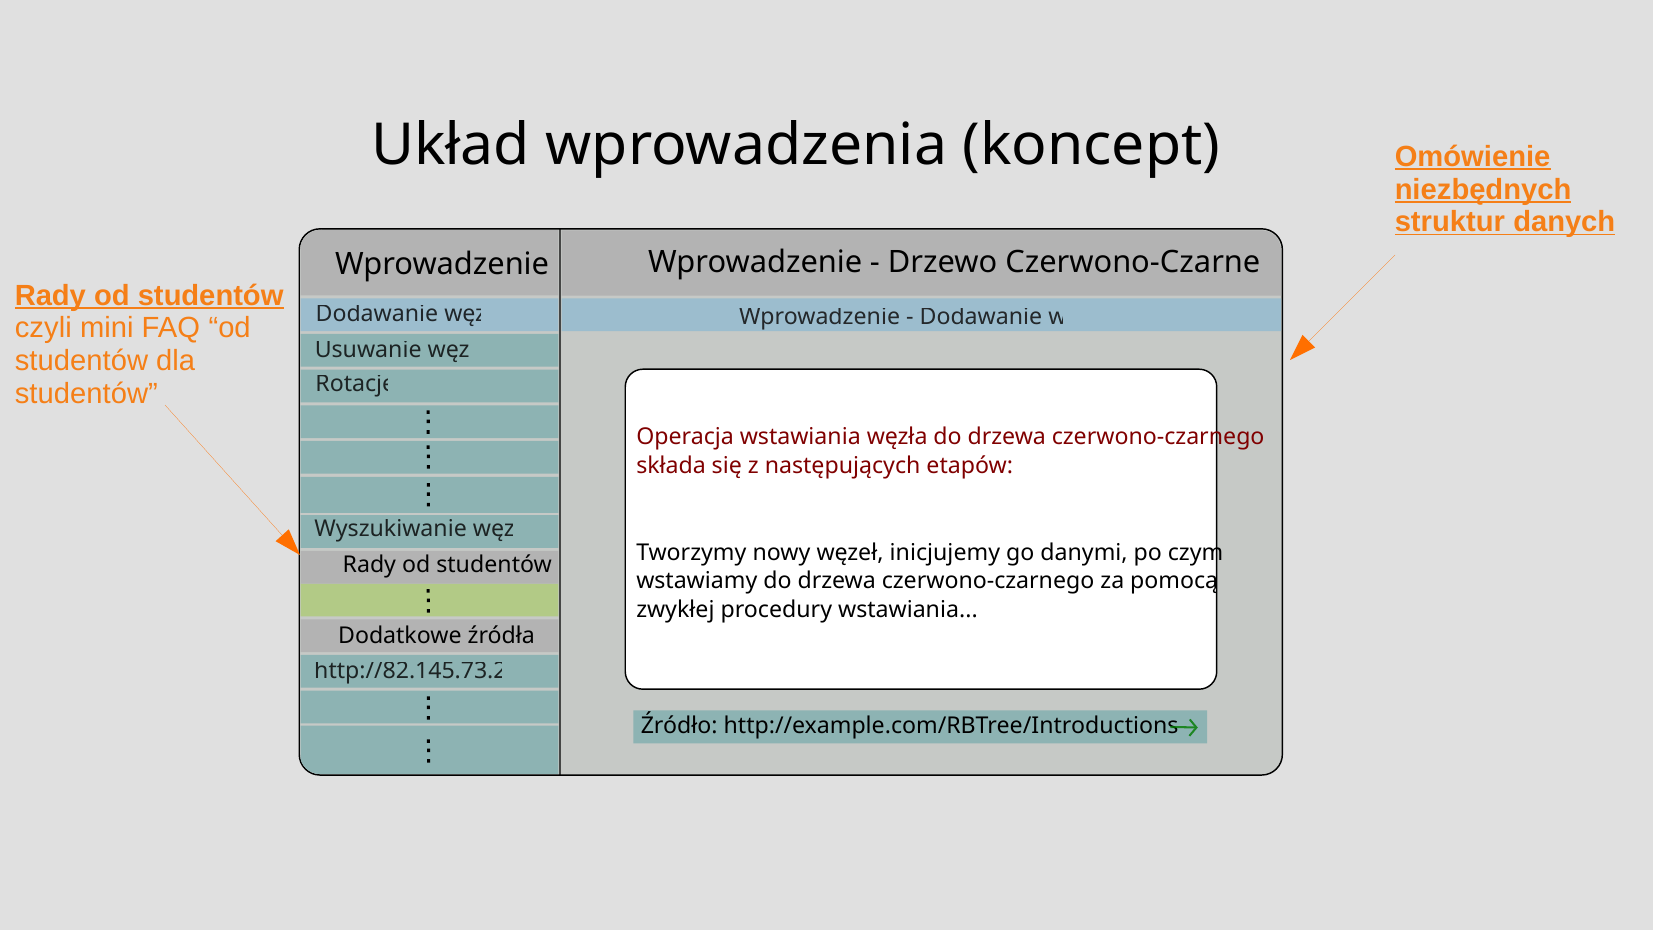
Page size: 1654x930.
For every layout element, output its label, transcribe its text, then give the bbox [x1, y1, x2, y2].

text_box Rady od studentów czyli mini FAQ “od studentów dla studentów” [0, 271, 301, 450]
text_box Omówienie niezbędnych struktur danych [1380, 132, 1636, 279]
picture [216, 0, 1366, 930]
